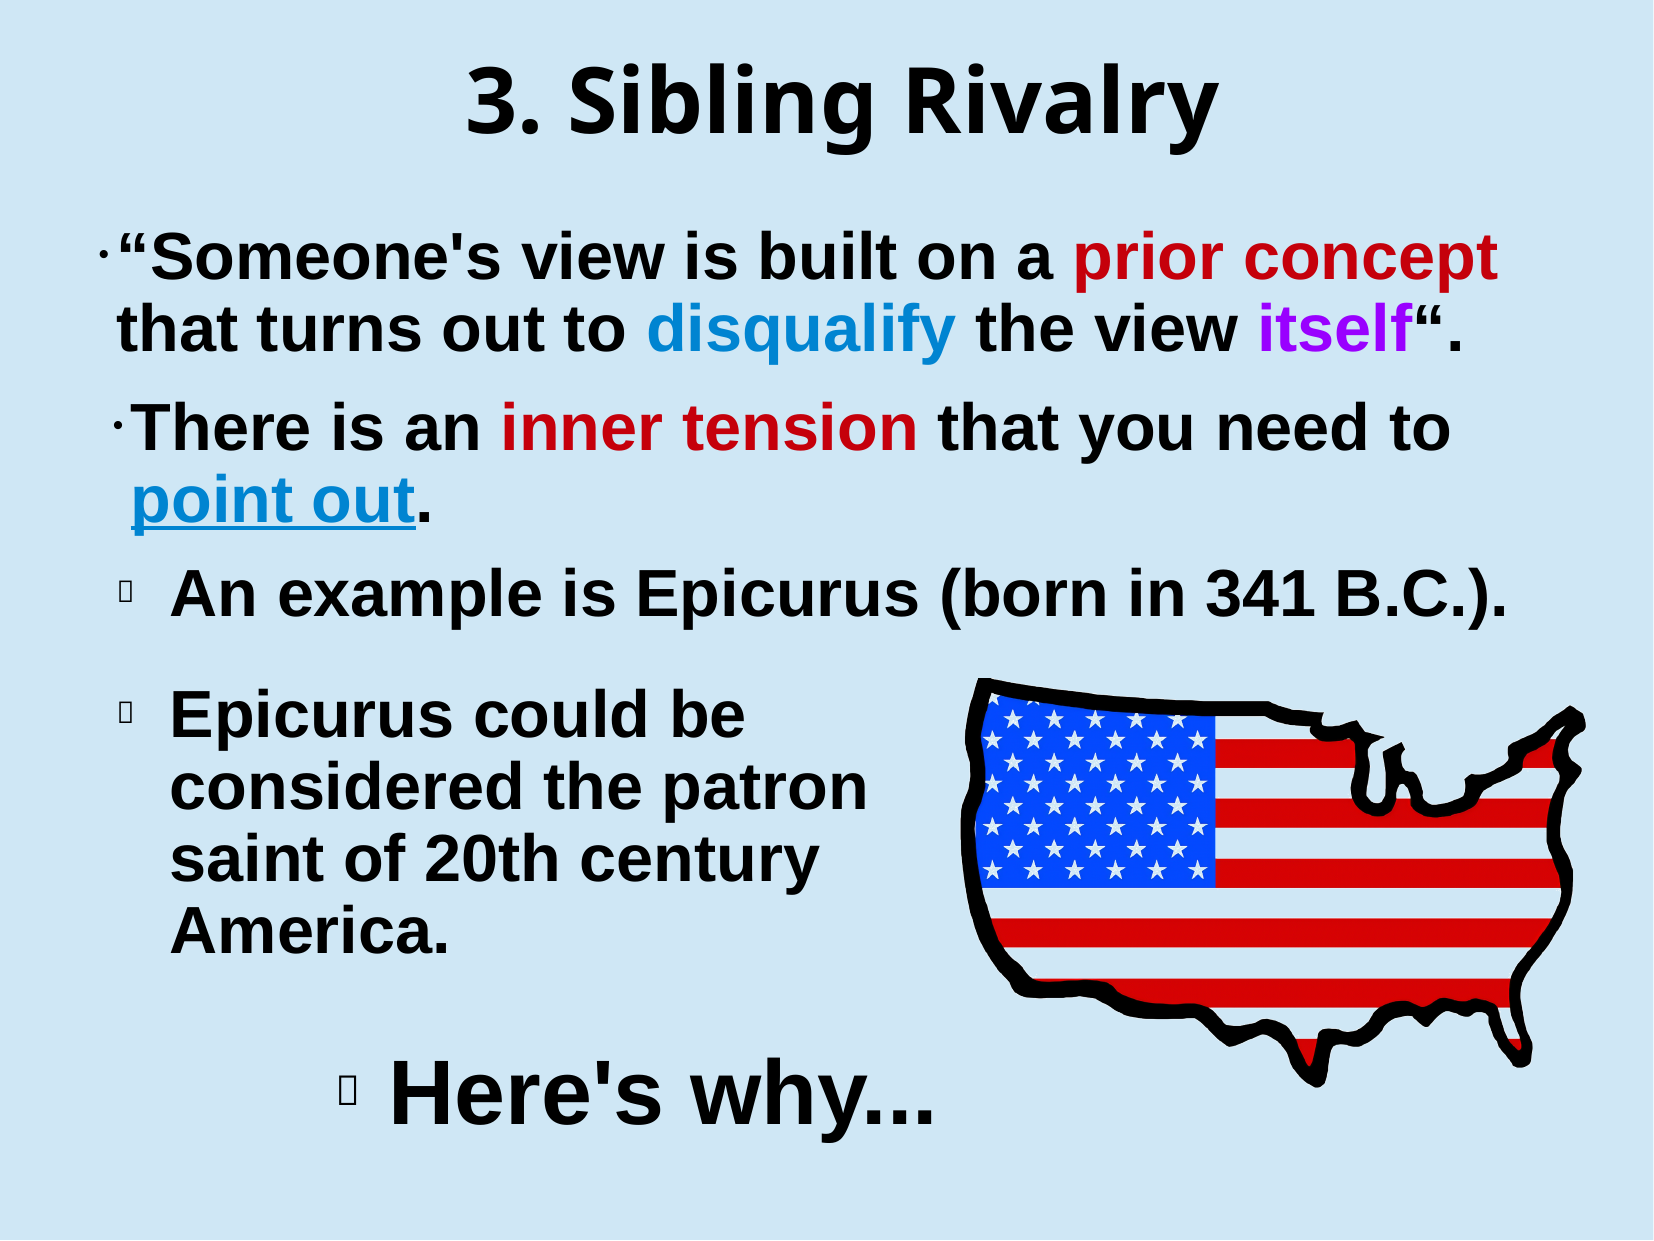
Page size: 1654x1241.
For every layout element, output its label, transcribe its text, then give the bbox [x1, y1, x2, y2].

text_box Here's why... [317, 1045, 1587, 1137]
list There is an inner tension that you need to point out. [112, 392, 1601, 537]
picture [957, 678, 1587, 1091]
list An example is Epicurus (born in 341 B.C.). [98, 559, 1587, 658]
title 3. Sibling Rivalry [98, 0, 1587, 207]
list Epicurus could be considered the patron saint of 20th century America. [98, 679, 957, 959]
list “Someone's view is built on a prior concept that turns out to disqualify the view itself“. [98, 222, 1587, 389]
